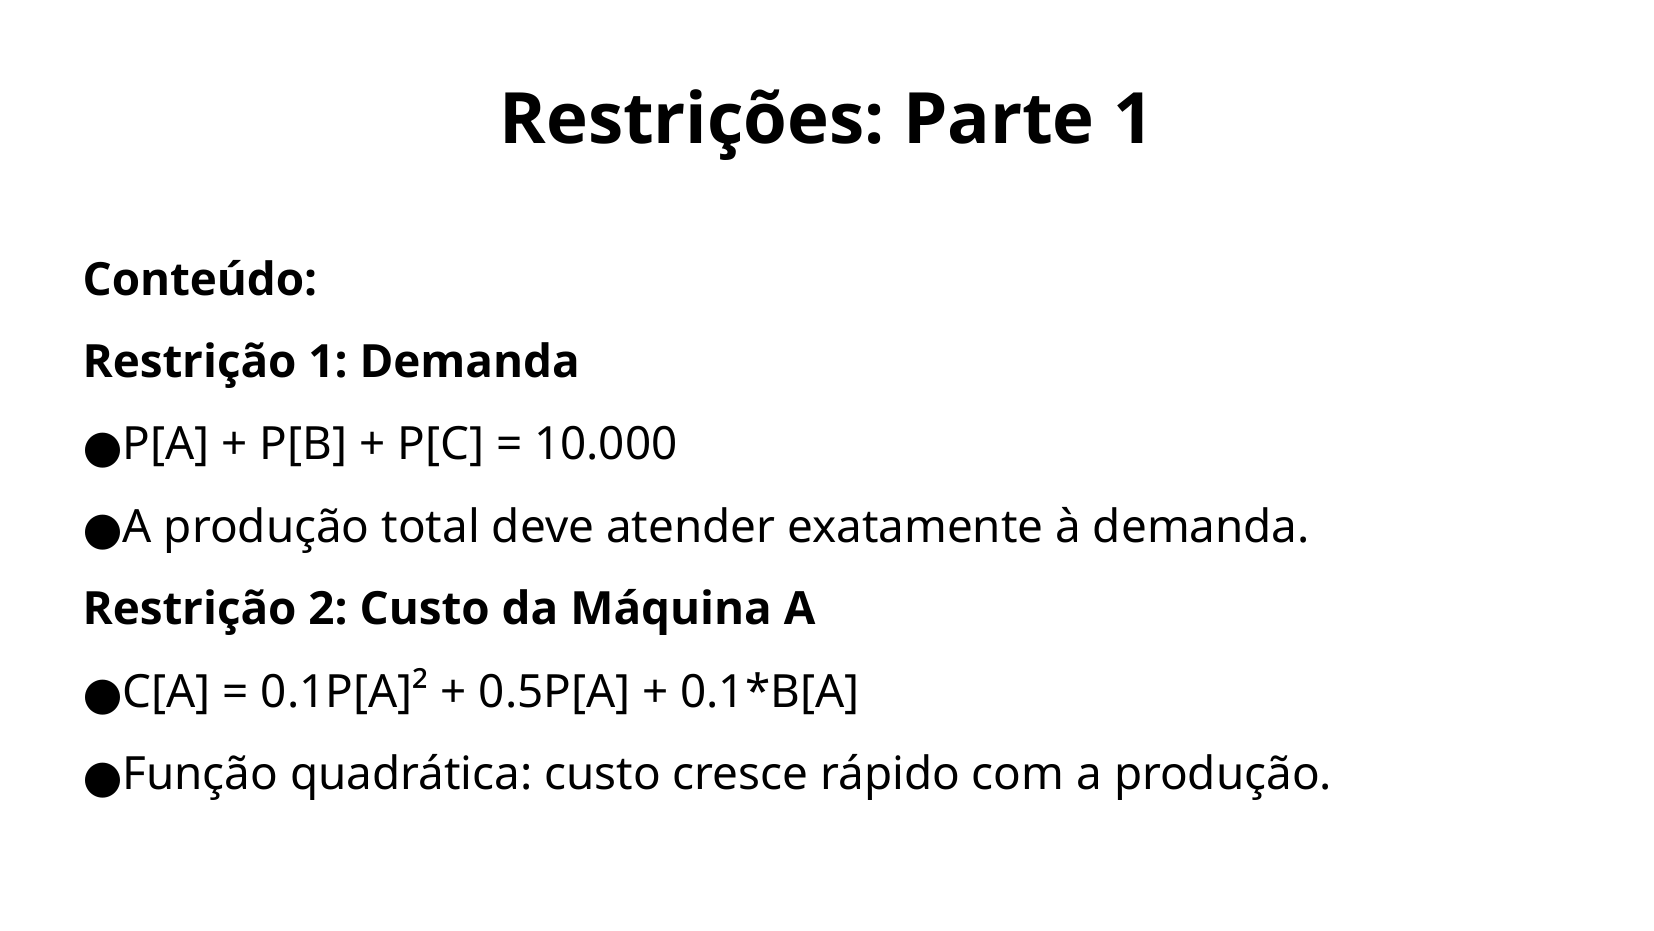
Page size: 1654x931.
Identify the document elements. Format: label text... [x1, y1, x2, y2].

text_box Restrições: Parte 1 [82, 37, 1571, 193]
text_box Conteúdo: Restrição 1: Demanda P[A] + P[B] + P[C] = 10.000 A produção total deve atender exatamente à demanda. Restrição 2: Custo da Máquina A C[A] = 0.1P[A]² + 0.5P[A] + 0.1*B[A] Função quadrática: custo cresce rápido com a produção. [82, 221, 1571, 801]
